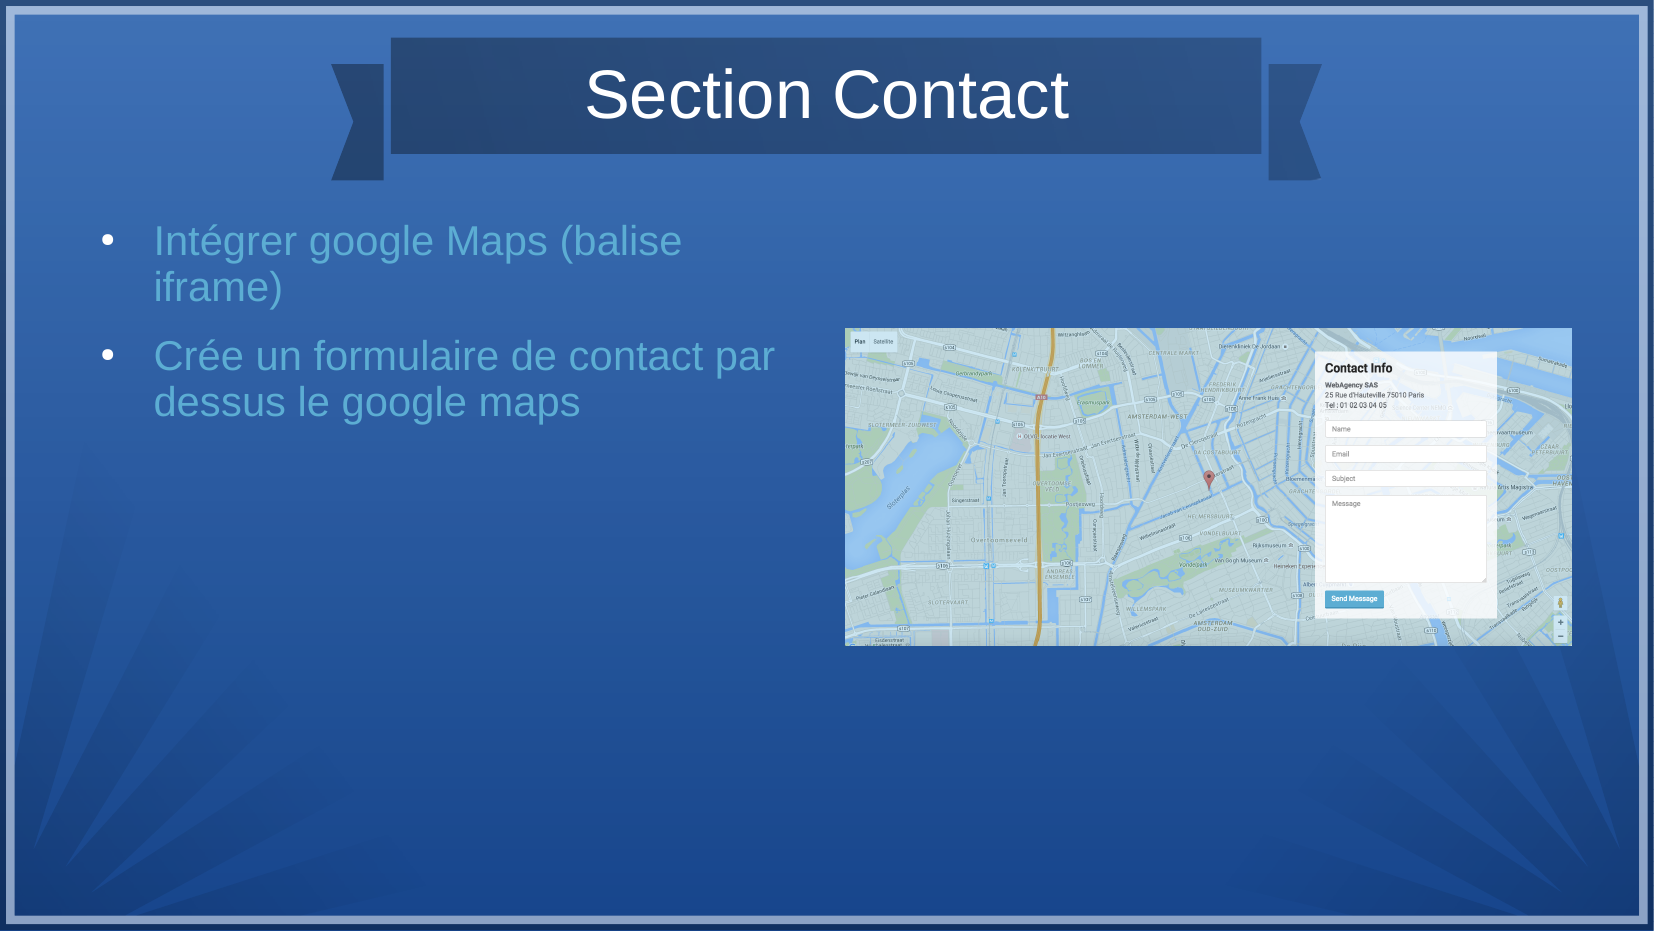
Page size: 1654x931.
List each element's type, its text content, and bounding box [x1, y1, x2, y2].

title Section Contact [389, 35, 1264, 154]
picture [845, 328, 1572, 646]
list Intégrer google Maps (balise iframe) Crée un formulaire de contact par dessus le google maps [82, 217, 809, 758]
